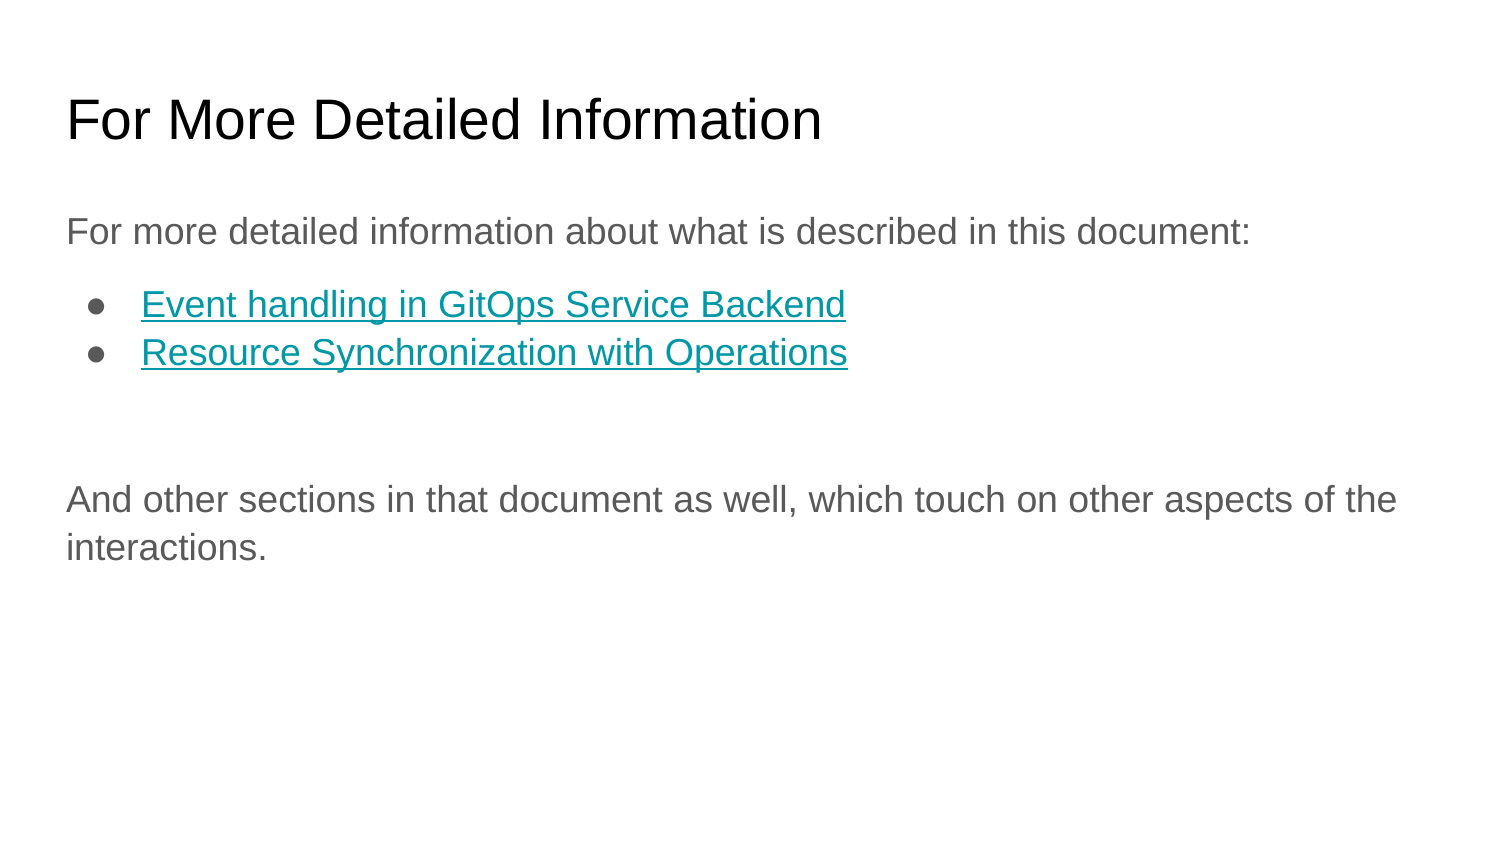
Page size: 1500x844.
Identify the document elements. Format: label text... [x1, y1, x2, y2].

list For more detailed information about what is described in this document: Event handling in GitOps Service Backend Resource Synchronization with Operations And other sections in that document as well, which touch on other aspects of the interactions. [51, 189, 1449, 750]
title For More Detailed Information [51, 72, 1449, 167]
